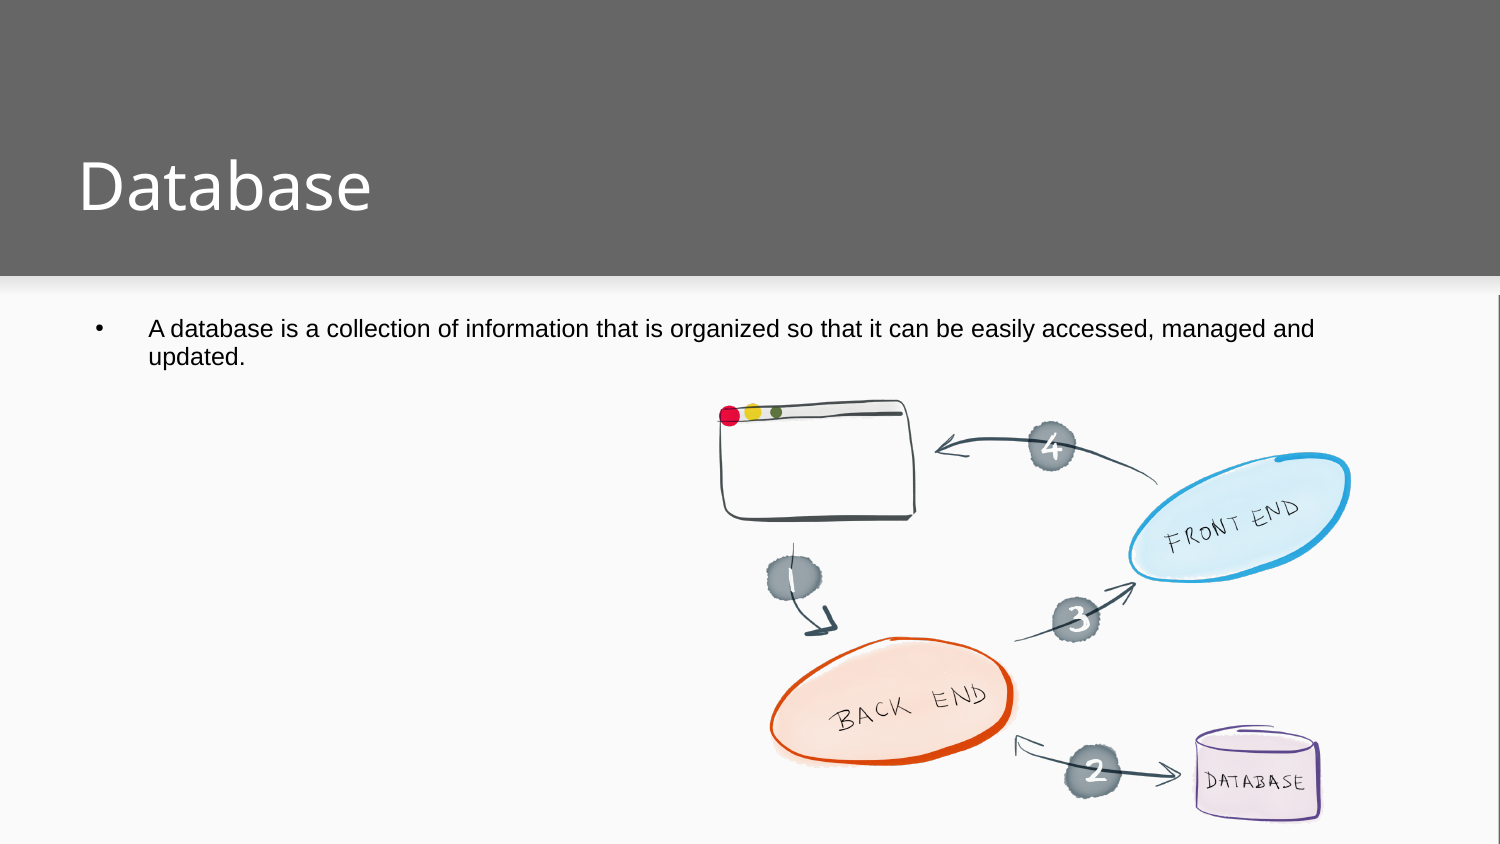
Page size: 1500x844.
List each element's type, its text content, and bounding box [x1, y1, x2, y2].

title Database [77, 121, 1427, 248]
list A database is a collection of information that is organized so that it can be easily accessed, managed and updated. [77, 314, 1366, 760]
picture [717, 398, 1351, 826]
